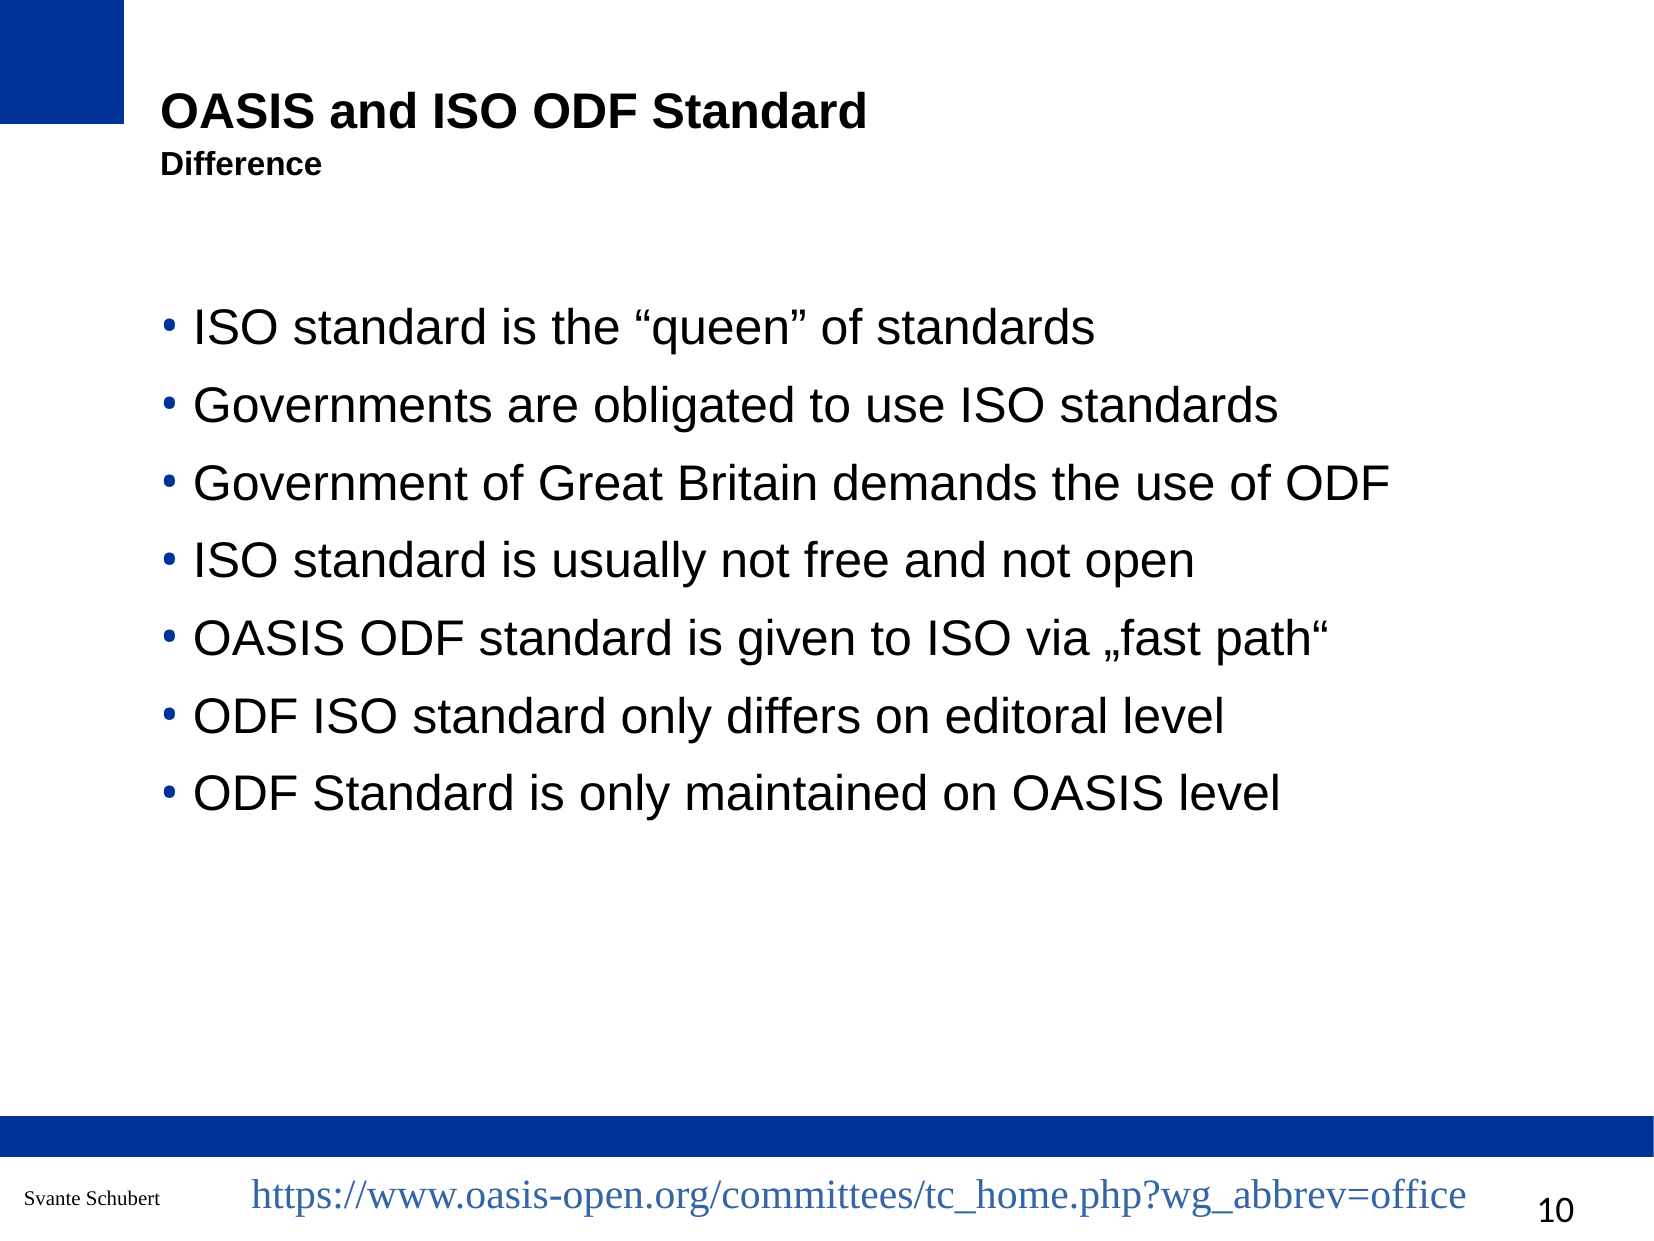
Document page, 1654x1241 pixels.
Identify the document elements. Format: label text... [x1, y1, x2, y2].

text_box Svante Schubert [24, 1187, 191, 1219]
list ISO standard is the “queen” of standards Governments are obligated to use ISO standards Government of Great Britain demands the use of ODF ISO standard is usually not free and not open OASIS ODF standard is given to ISO via „fast path“ ODF ISO standard only differs on editoral level ODF Standard is only maintained on OASIS level [160, 294, 1569, 1114]
text_box https://www.oasis-open.org/committees/tc_home.php?wg_abbrev=office [191, 1166, 1539, 1241]
title OASIS and ISO ODF Standard Difference [160, 74, 1530, 242]
